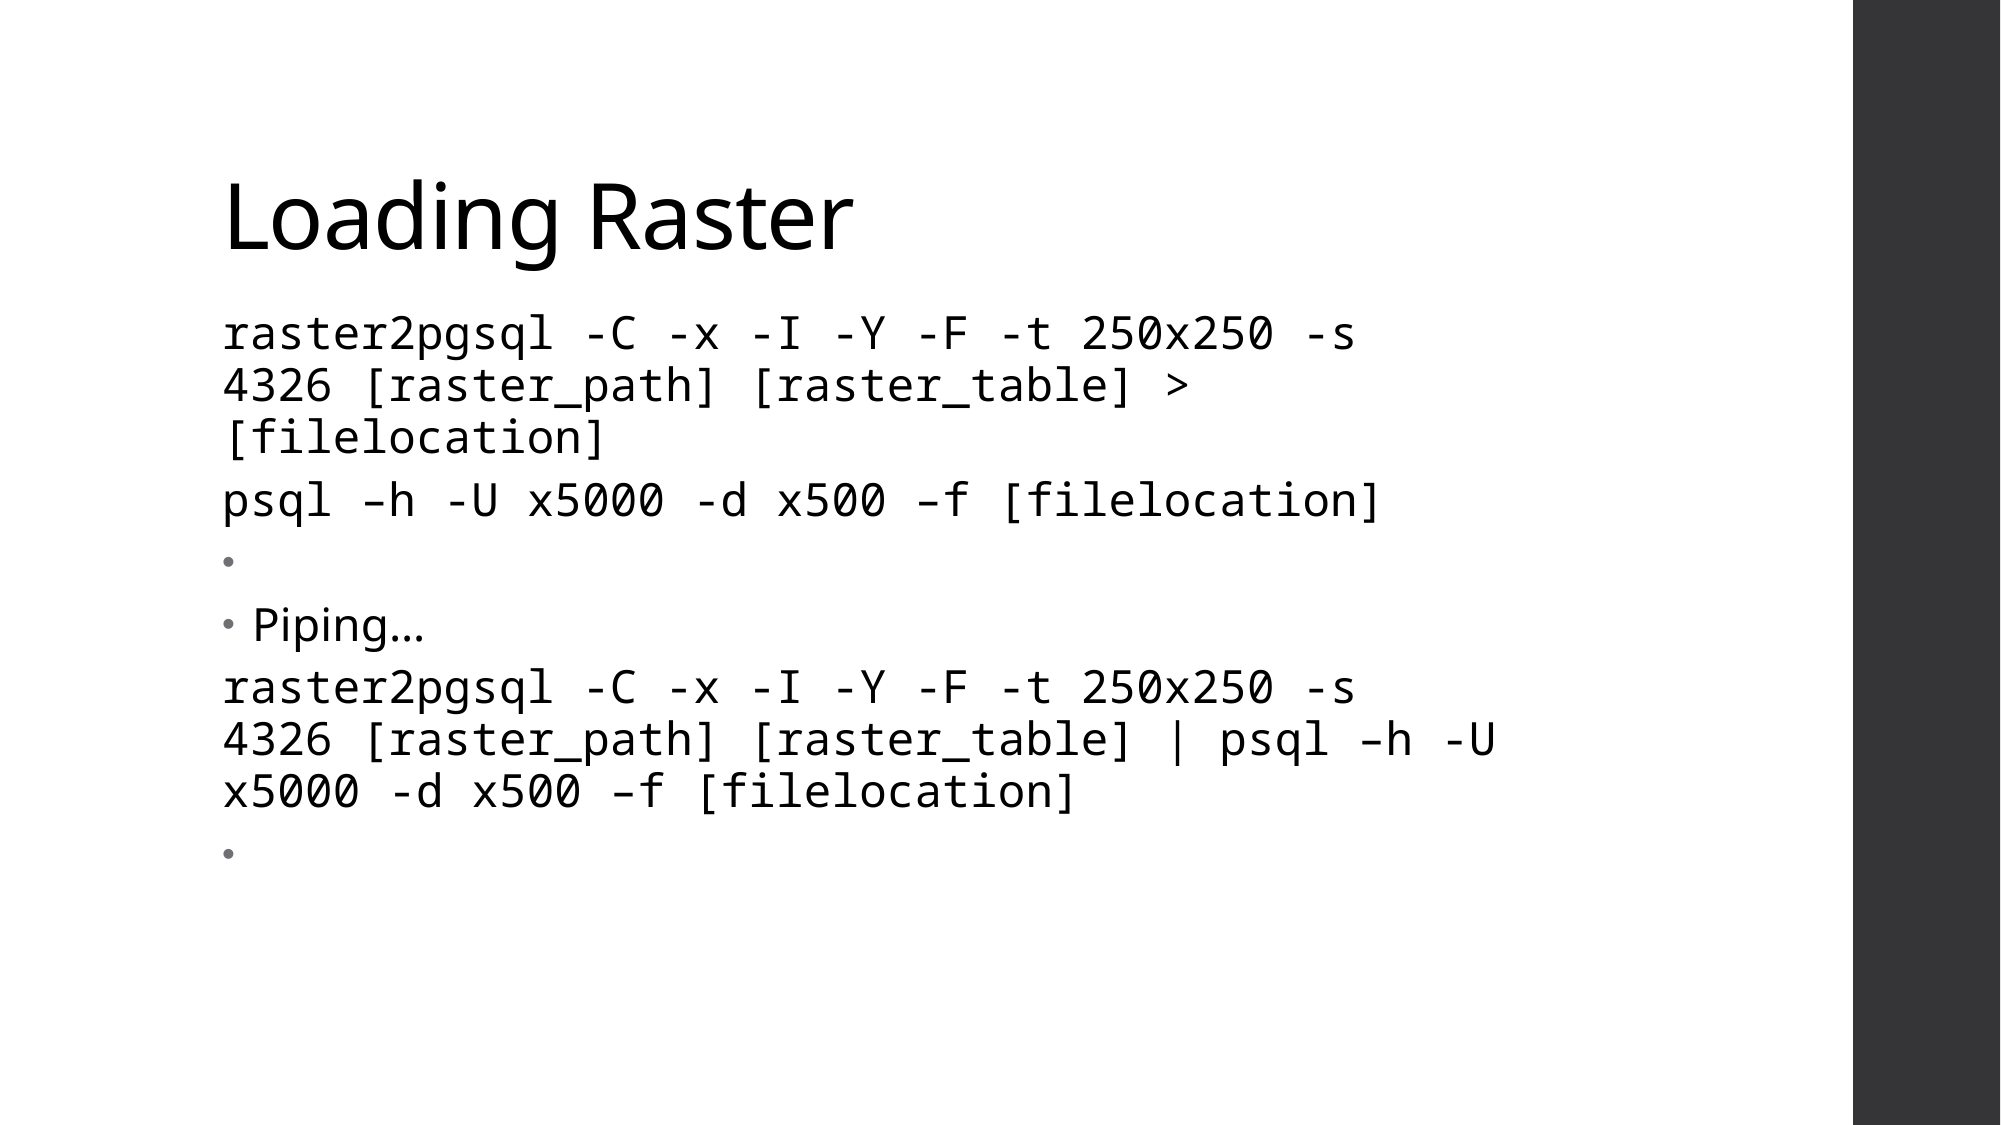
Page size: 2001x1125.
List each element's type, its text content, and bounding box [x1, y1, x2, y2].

title Loading Raster [206, 60, 1797, 278]
list raster2pgsql -C -x -I -Y -F -t 250x250 -s 4326 [raster_path] [raster_table] > [filelocation] psql –h -U x5000 -d x500 –f [filelocation] Piping… raster2pgsql -C -x -I -Y -F -t 250x250 -s 4326 [raster_path] [raster_table] | psql –h -U x5000 -d x500 –f [filelocation] [206, 299, 1617, 1014]
